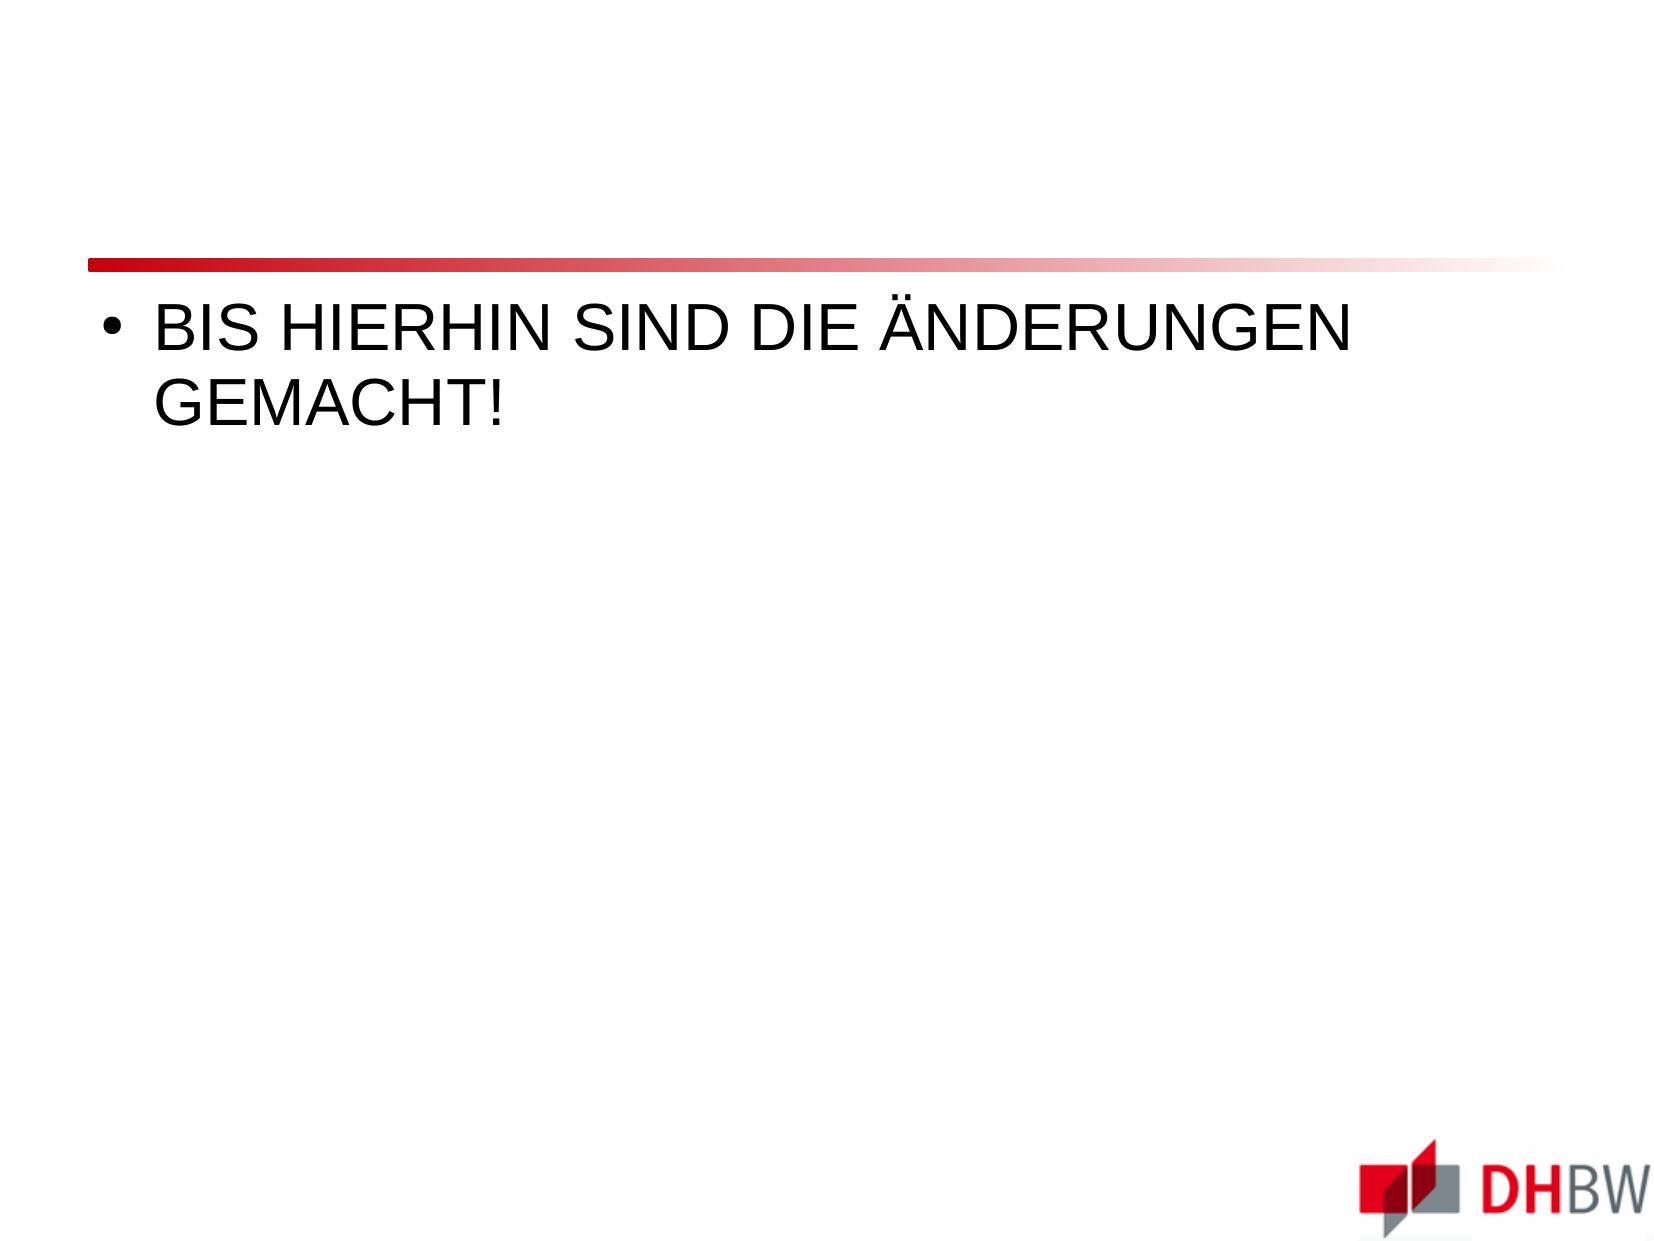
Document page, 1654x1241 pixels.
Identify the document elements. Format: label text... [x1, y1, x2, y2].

list BIS HIERHIN SIND DIE ÄNDERUNGEN GEMACHT! [82, 290, 1571, 1109]
picture [1358, 1137, 1652, 1241]
